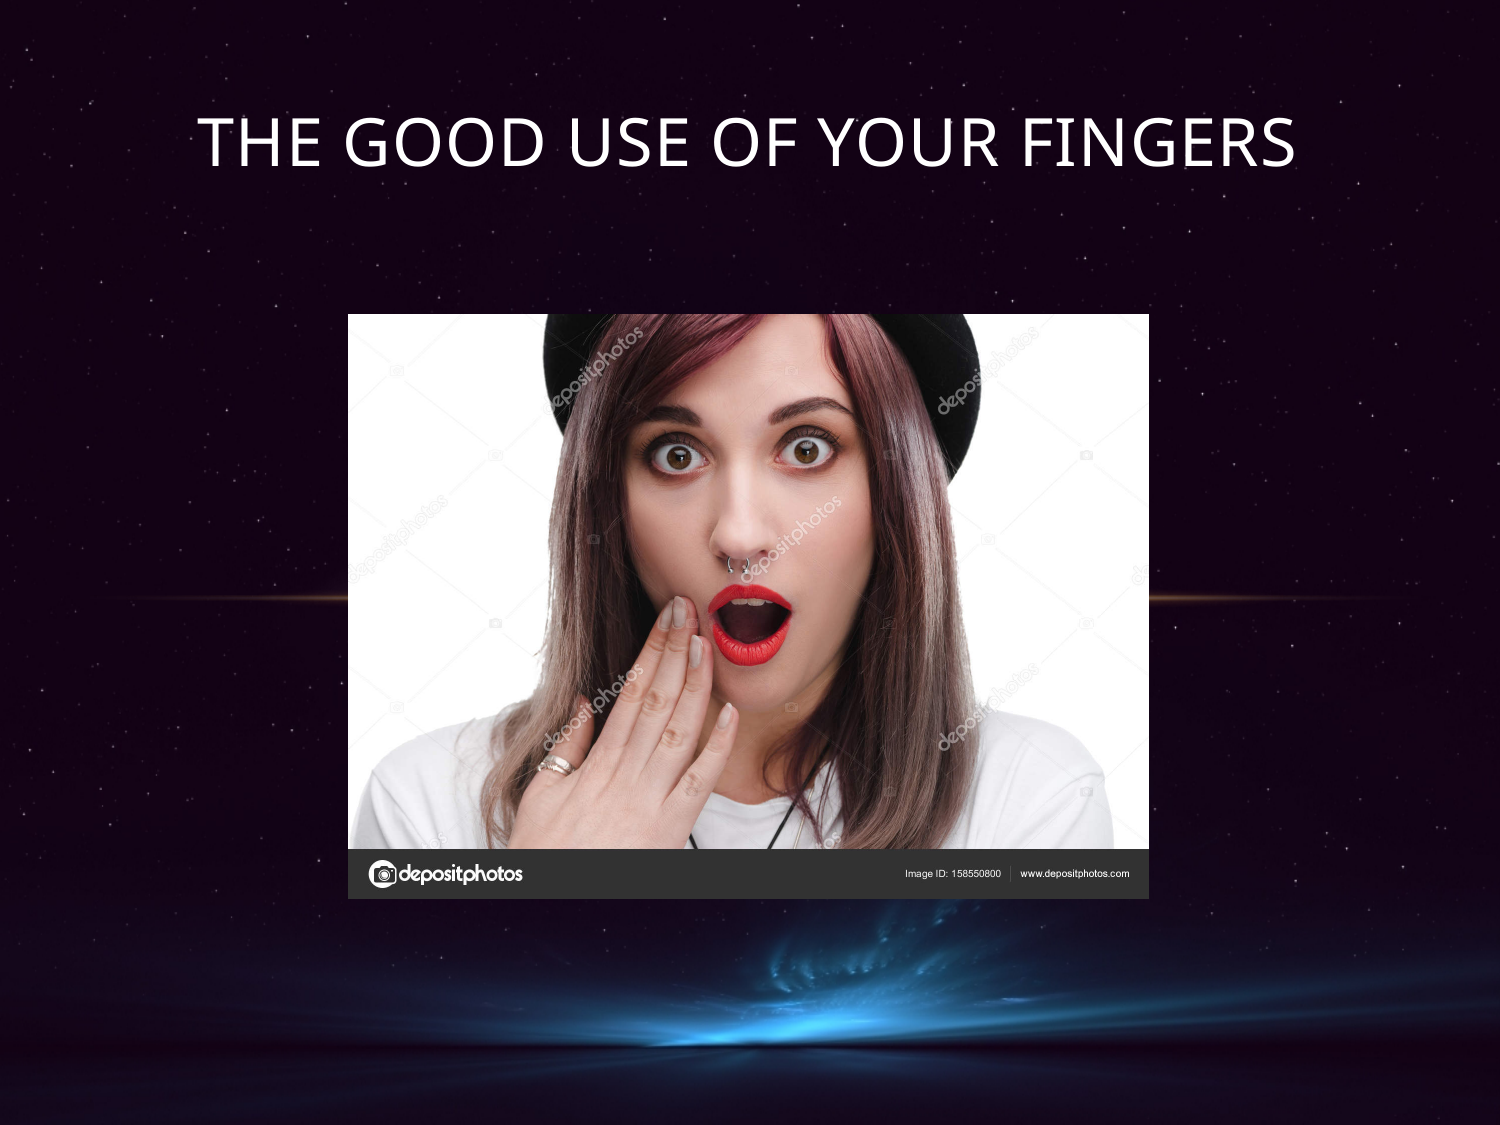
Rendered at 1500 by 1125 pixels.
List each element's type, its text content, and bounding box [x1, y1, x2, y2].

picture [0, 0, 1500, 1125]
title The good use of your fingers [85, 42, 1412, 188]
